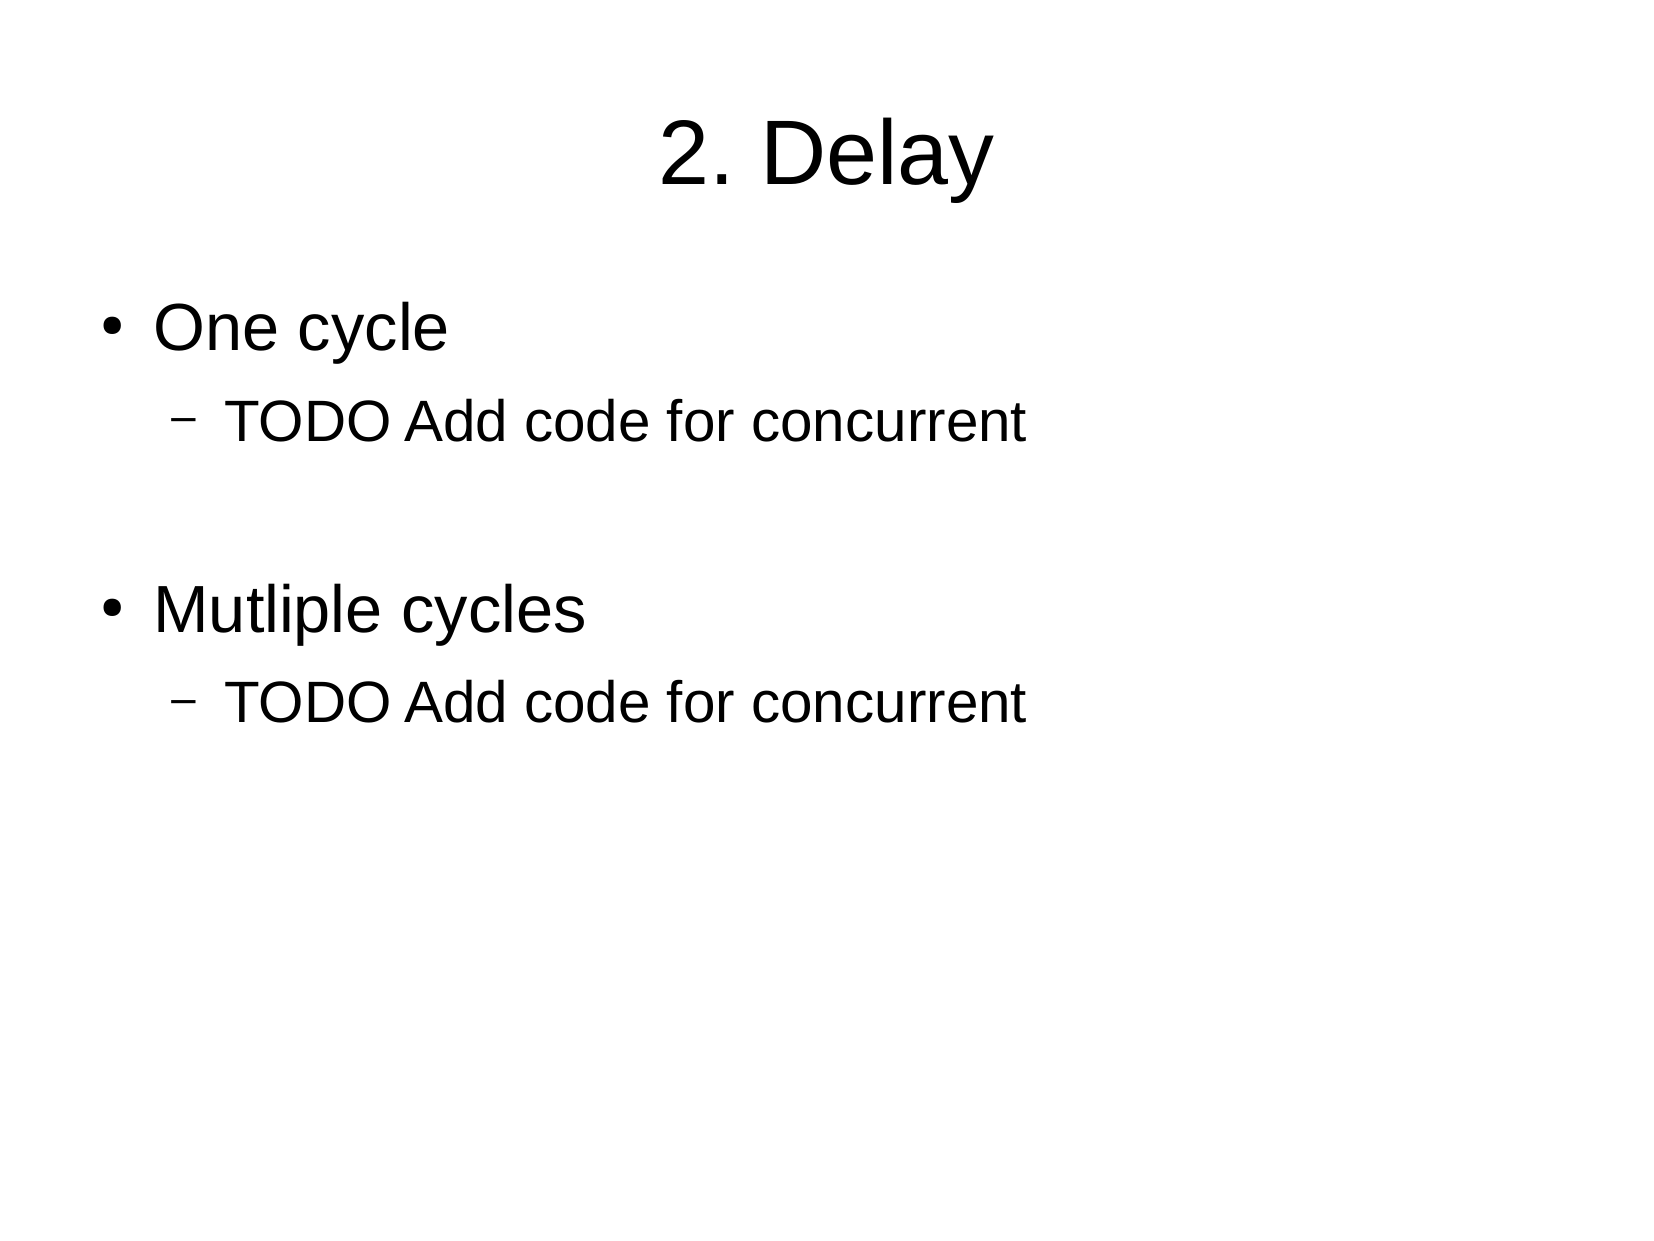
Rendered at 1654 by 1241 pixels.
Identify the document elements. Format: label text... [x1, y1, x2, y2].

list One cycle TODO Add code for concurrent Mutliple cycles TODO Add code for concurrent [82, 290, 1571, 1010]
title 2. Delay [82, 49, 1571, 257]
